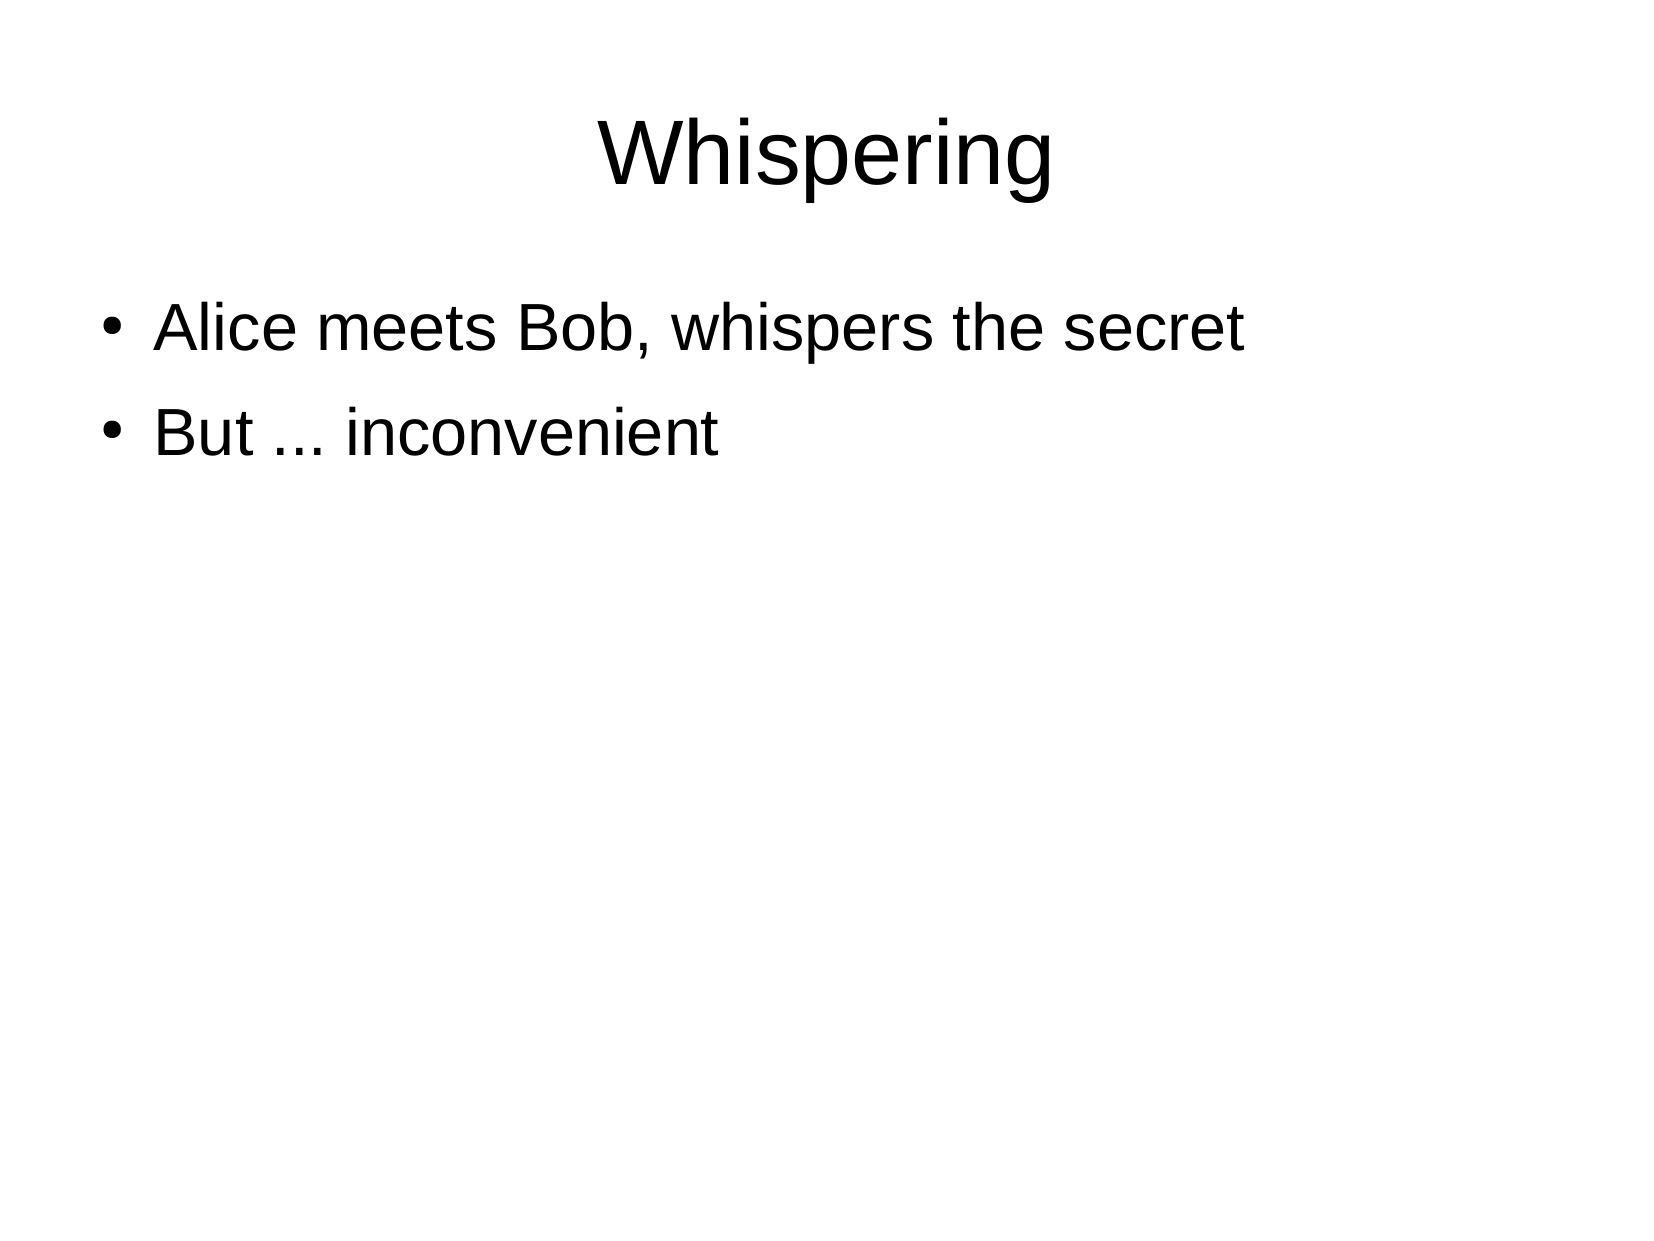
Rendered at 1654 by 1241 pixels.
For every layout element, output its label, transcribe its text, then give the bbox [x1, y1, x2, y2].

list Alice meets Bob, whispers the secret But ... inconvenient [82, 290, 1571, 1109]
title Whispering [82, 56, 1571, 250]
